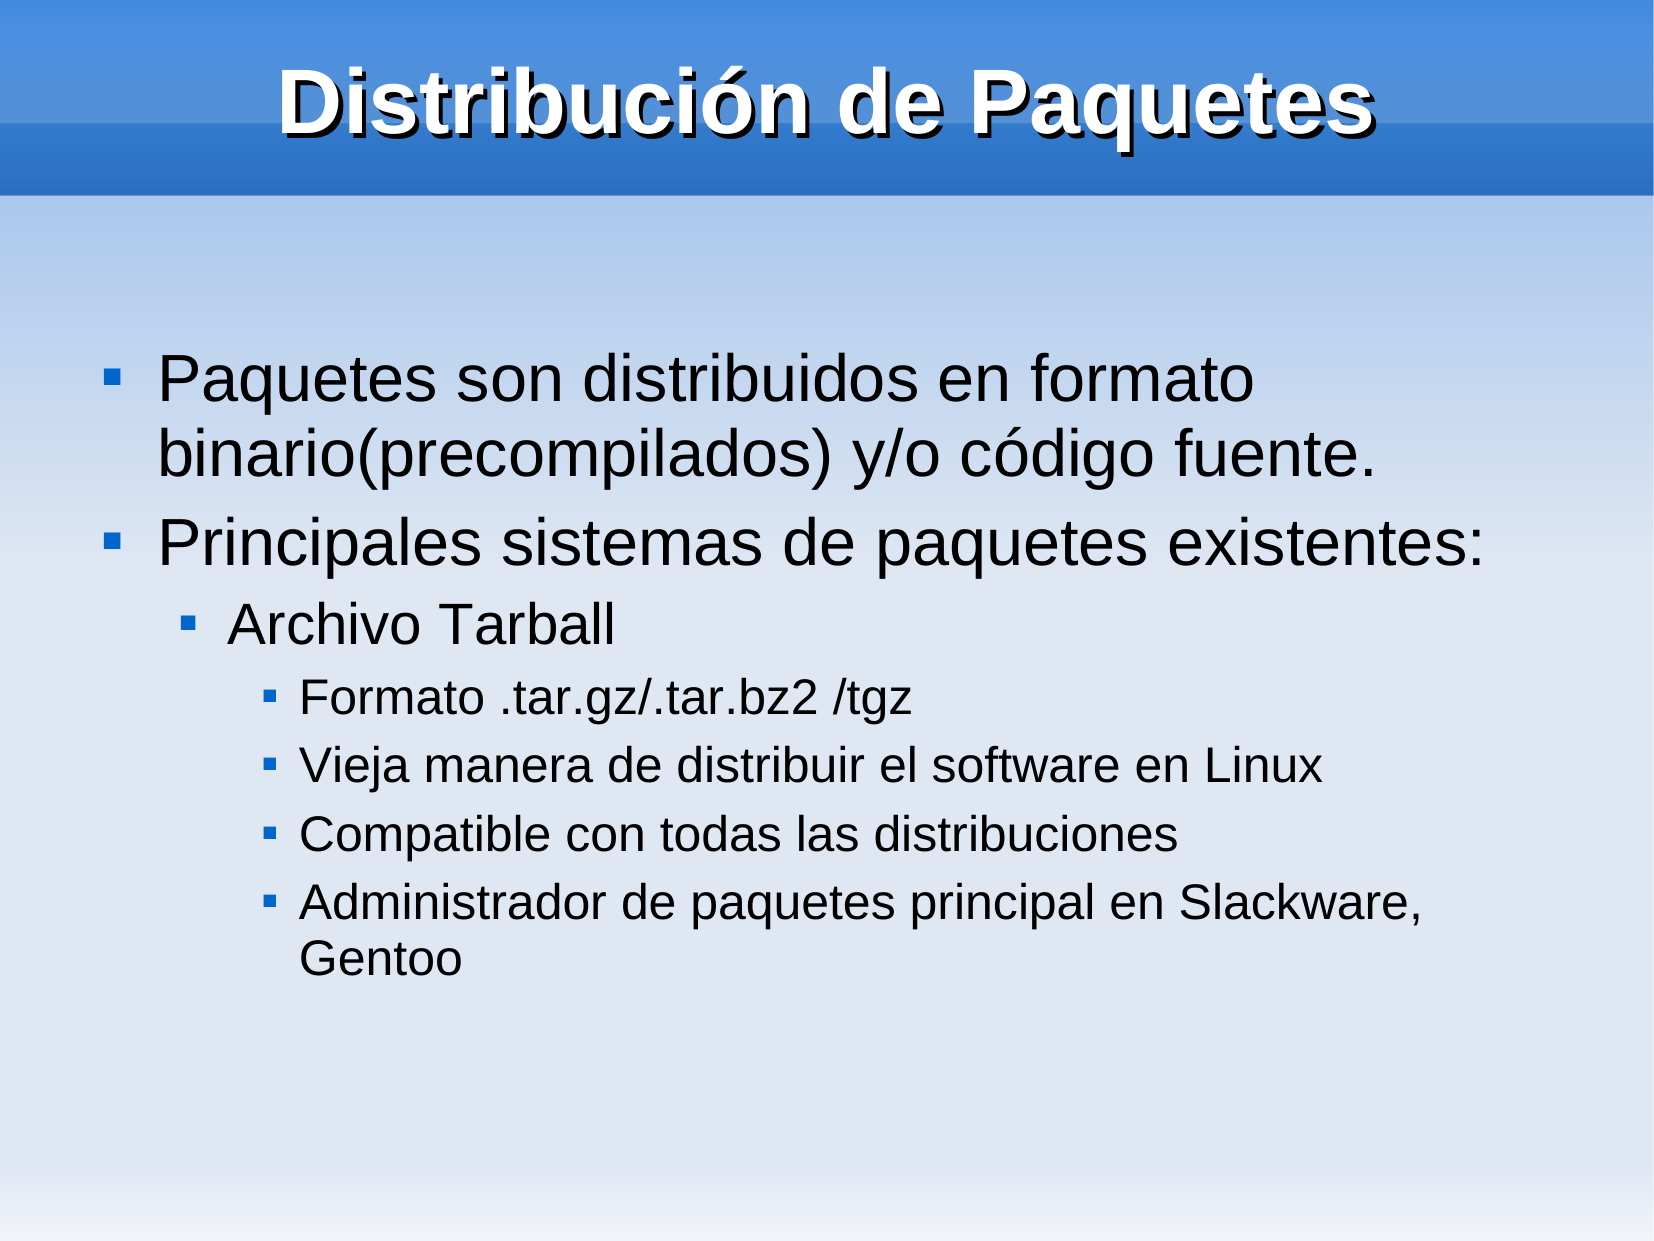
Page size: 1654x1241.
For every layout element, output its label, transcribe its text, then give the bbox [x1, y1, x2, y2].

list Paquetes son distribuidos en formato binario(precompilados) y/o código fuente. Principales sistemas de paquetes existentes: Archivo Tarball Formato .tar.gz/.tar.bz2 /tgz Vieja manera de distribuir el software en Linux Compatible con todas las distribuciones Administrador de paquetes principal en Slackware, Gentoo [71, 333, 1583, 1161]
picture [0, 0, 1654, 1241]
text_box Distribución de Paquetes [54, 33, 1601, 172]
